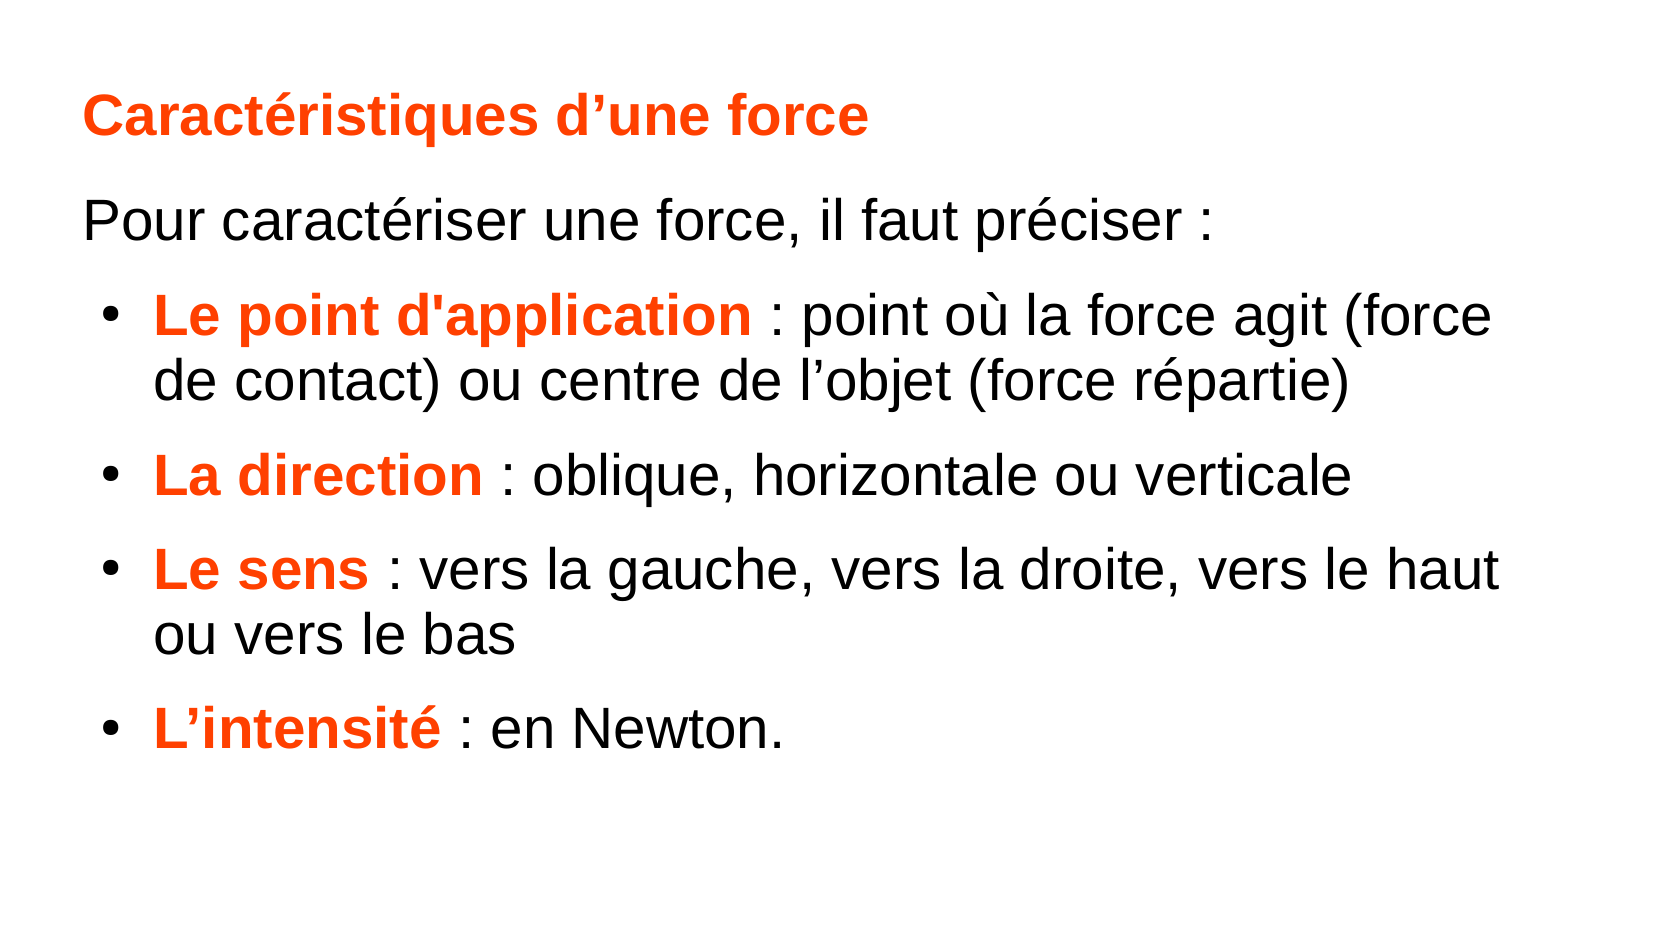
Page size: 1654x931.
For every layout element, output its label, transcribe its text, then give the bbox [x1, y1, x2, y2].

title Caractéristiques d’une force [82, 37, 1571, 188]
list Pour caractériser une force, il faut préciser : Le point d'application : point où la force agit (force de contact) ou centre de l’objet (force répartie) La direction : oblique, horizontale ou verticale Le sens : vers la gauche, vers la droite, vers le haut ou vers le bas L’intensité : en Newton. [82, 188, 1571, 771]
